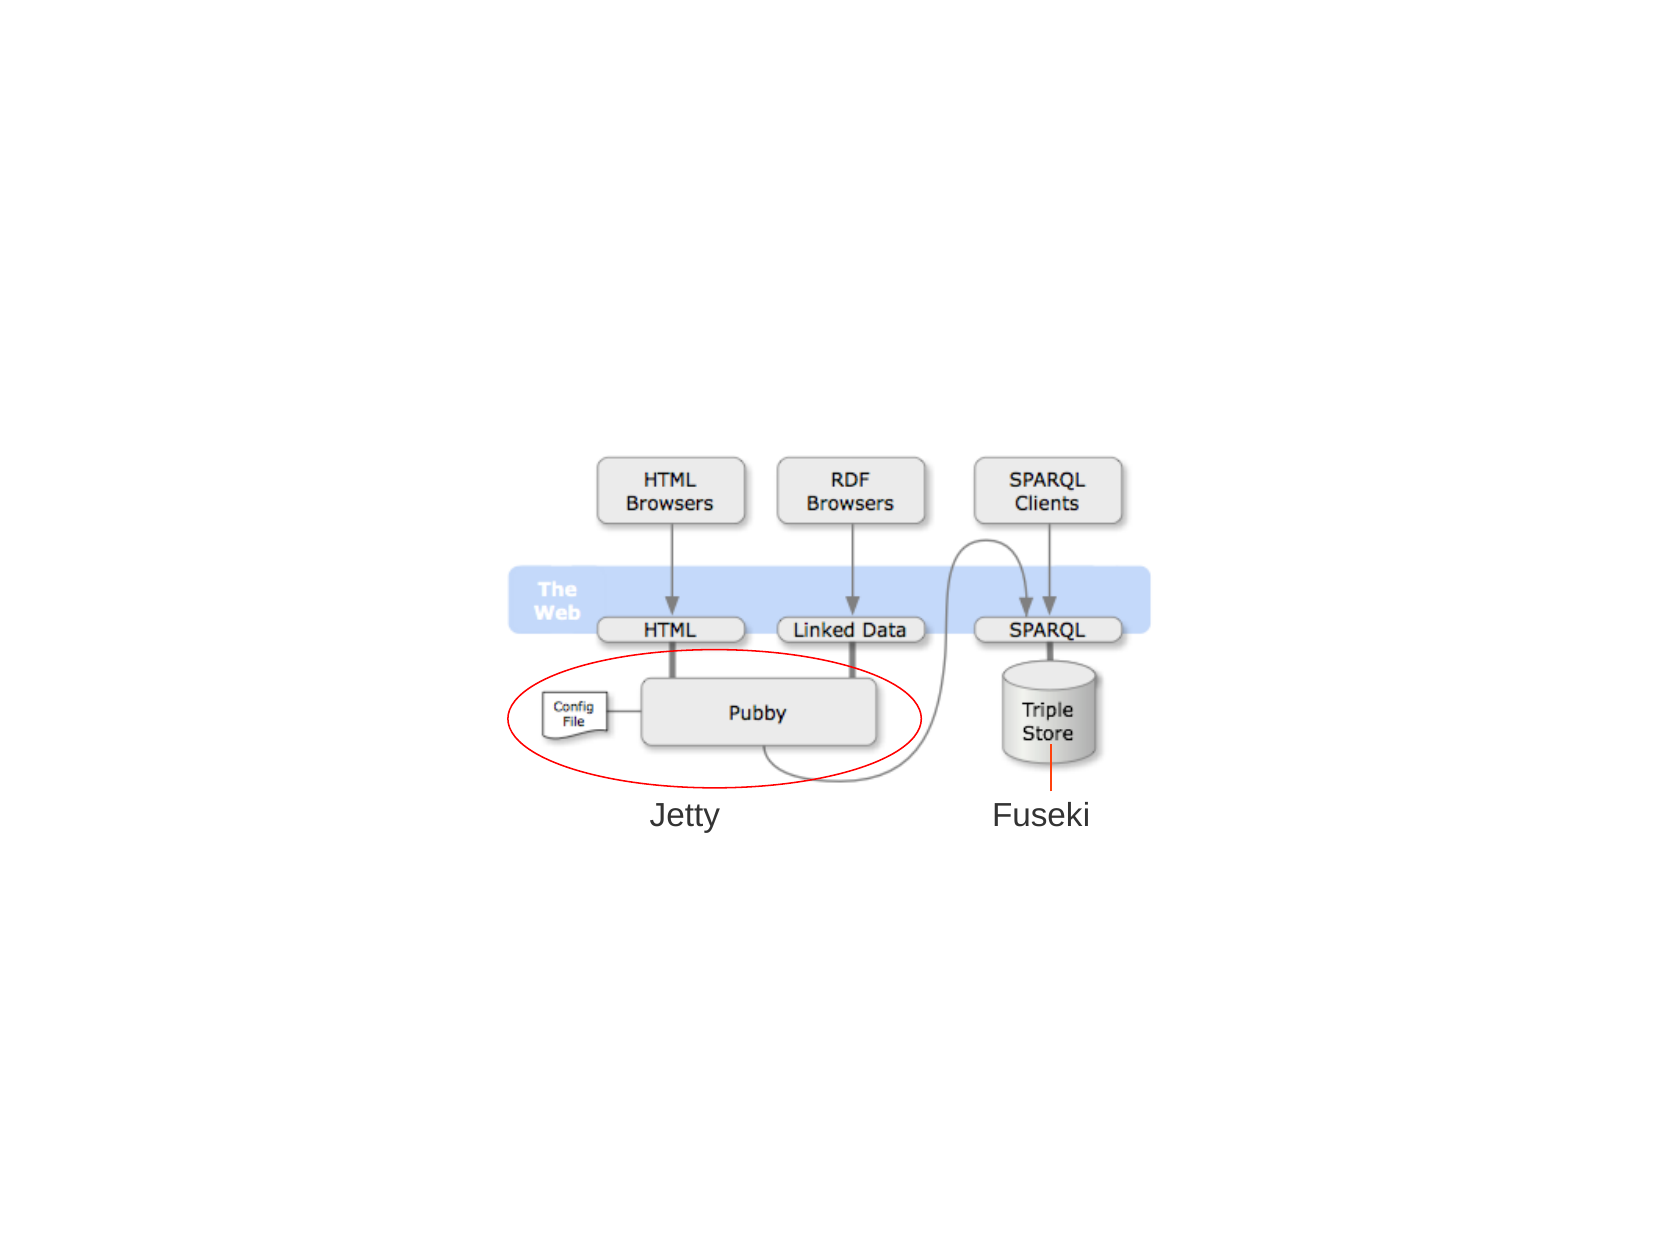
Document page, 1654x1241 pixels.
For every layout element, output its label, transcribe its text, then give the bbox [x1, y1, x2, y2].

text_box Jetty [649, 790, 756, 839]
text_box Fuseki [992, 791, 1229, 839]
picture [492, 440, 1168, 800]
